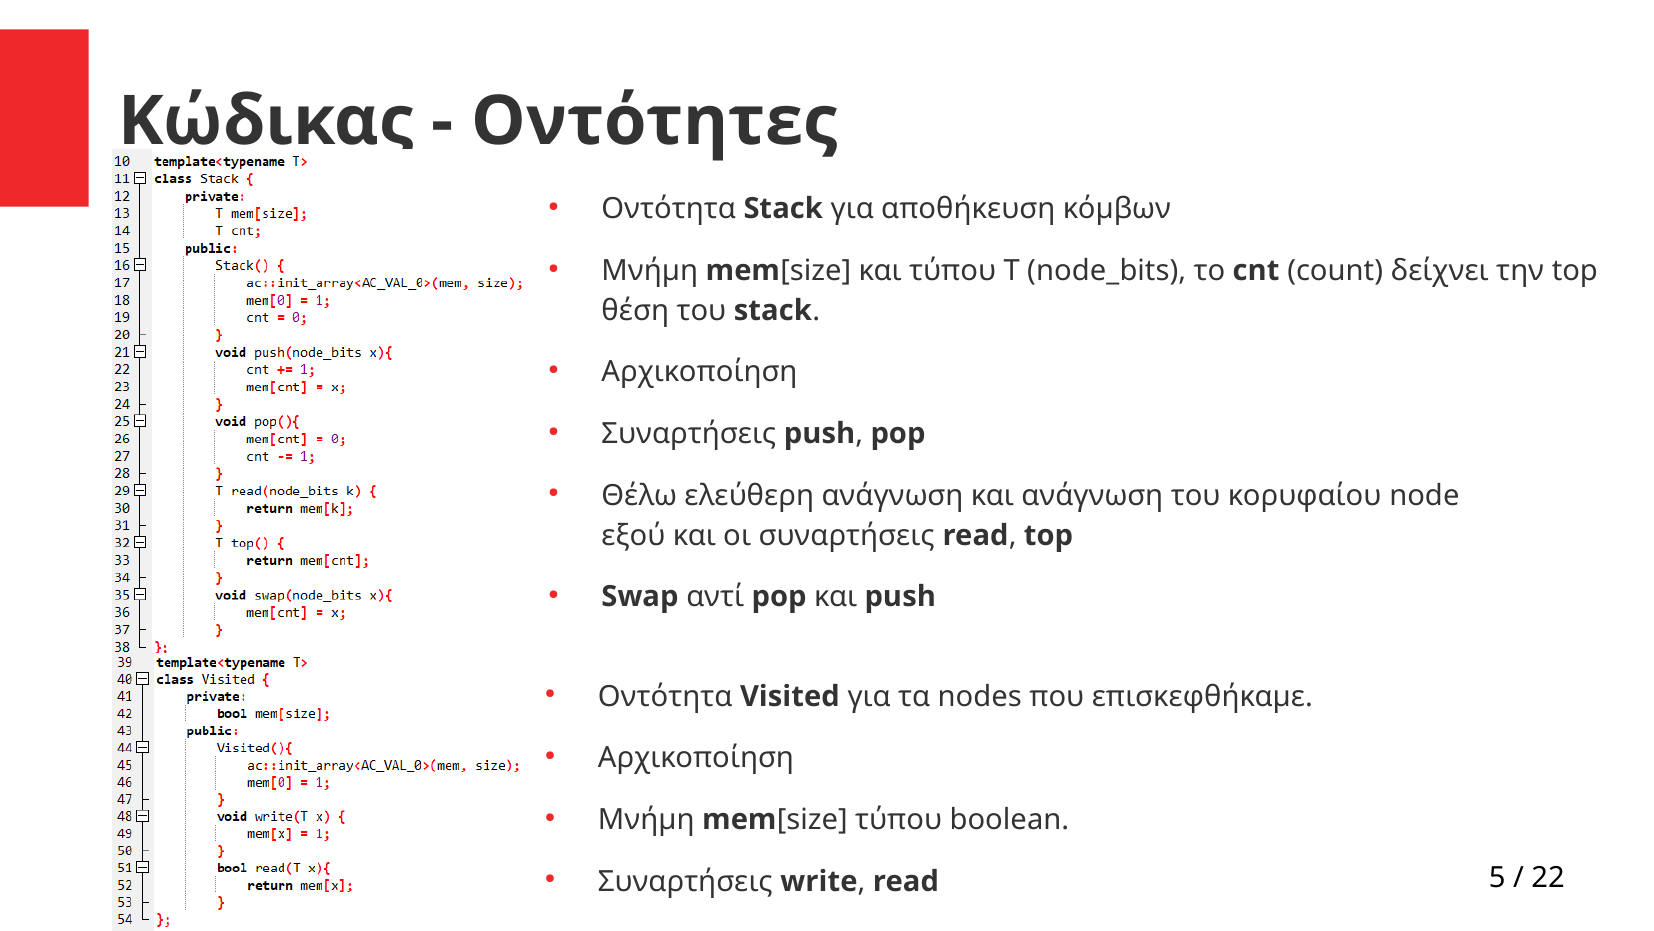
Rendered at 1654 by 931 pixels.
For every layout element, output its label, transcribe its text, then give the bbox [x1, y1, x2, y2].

title Κώδικας - Οντότητες [118, 29, 1595, 207]
picture [112, 149, 526, 931]
list Οντότητα Stack για αποθήκευση κόμβων Μνήμη mem[size] και τύπου T (node_bits), το cnt (count) δείχνει την top θέση του stack. Αρχικοποίηση Συναρτήσεις push, pop Θέλω ελεύθερη ανάγνωση και ανάγνωση του κορυφαίου node εξού και οι συναρτήσεις read, top Swap αντί pop και push [530, 187, 1617, 638]
list Οντότητα Visited για τα nodes που επισκεφθήκαμε. Αρχικοποίηση Μνήμη mem[size] τύπου boolean. Συναρτήσεις write, read [527, 674, 1613, 931]
